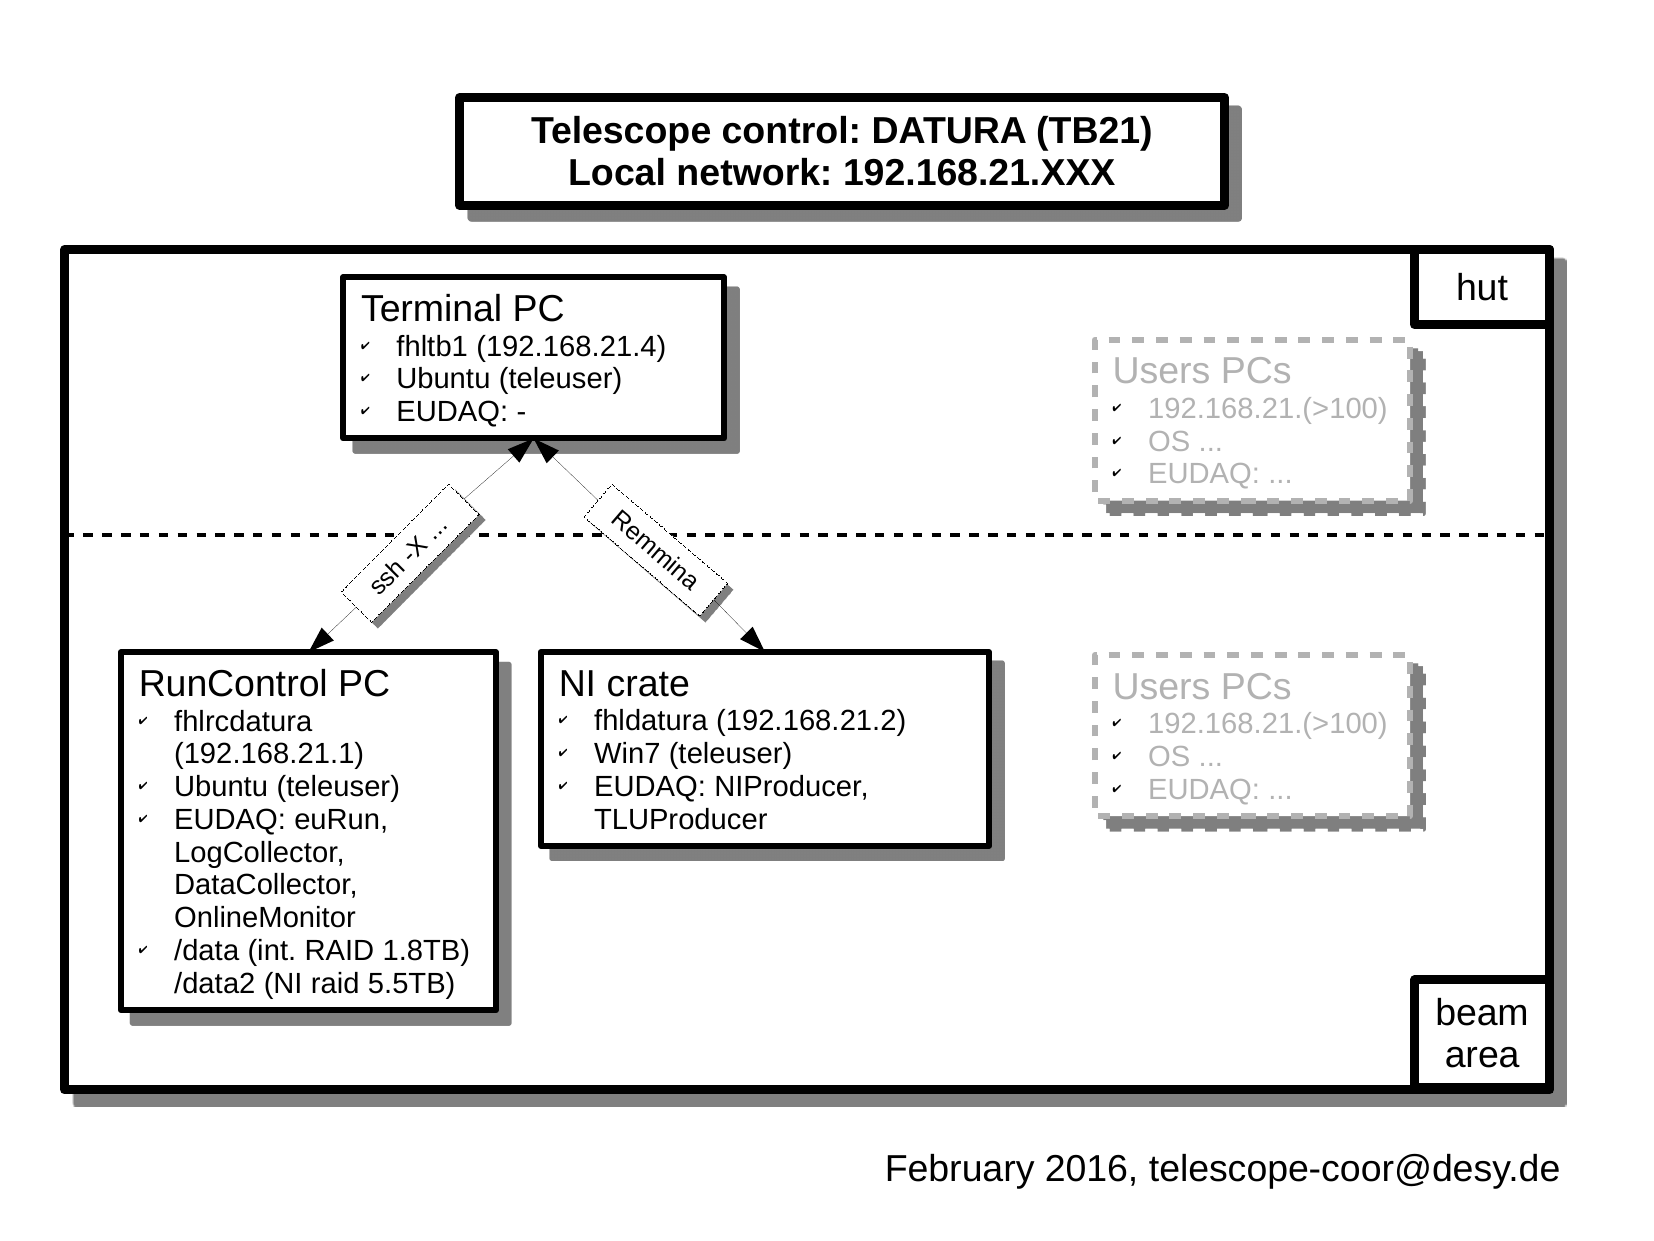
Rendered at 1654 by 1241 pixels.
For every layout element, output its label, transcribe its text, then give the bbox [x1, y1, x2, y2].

text_box Terminal PC fhltb1 (192.168.21.4) Ubuntu (teleuser) EUDAQ: - [343, 277, 725, 439]
text_box RunControl PC fhlrcdatura (192.168.21.1) Ubuntu (teleuser) EUDAQ: euRun, LogCollector, DataCollector, OnlineMonitor /data (int. RAID 1.8TB) /data2 (NI raid 5.5TB) [120, 652, 496, 1011]
text_box [64, 249, 1550, 1090]
text_box Telescope control: DATURA (TB21) Local network: 192.168.21.XXX [459, 97, 1225, 206]
text_box Users PCs 192.168.21.(>100) OS ... EUDAQ: ... [1095, 339, 1411, 501]
text_box NI crate fhldatura (192.168.21.2) Win7 (teleuser) EUDAQ: NIProducer, TLUProducer [540, 651, 990, 846]
text_box ssh -X ... [341, 484, 480, 623]
text_box February 2016, telescope-coor@desy.de [870, 1140, 1576, 1197]
text_box Remmina [584, 484, 728, 616]
text_box hut [1414, 249, 1550, 325]
text_box beam area [1414, 979, 1550, 1088]
text_box Users PCs 192.168.21.(>100) OS ... EUDAQ: ... [1095, 655, 1411, 817]
